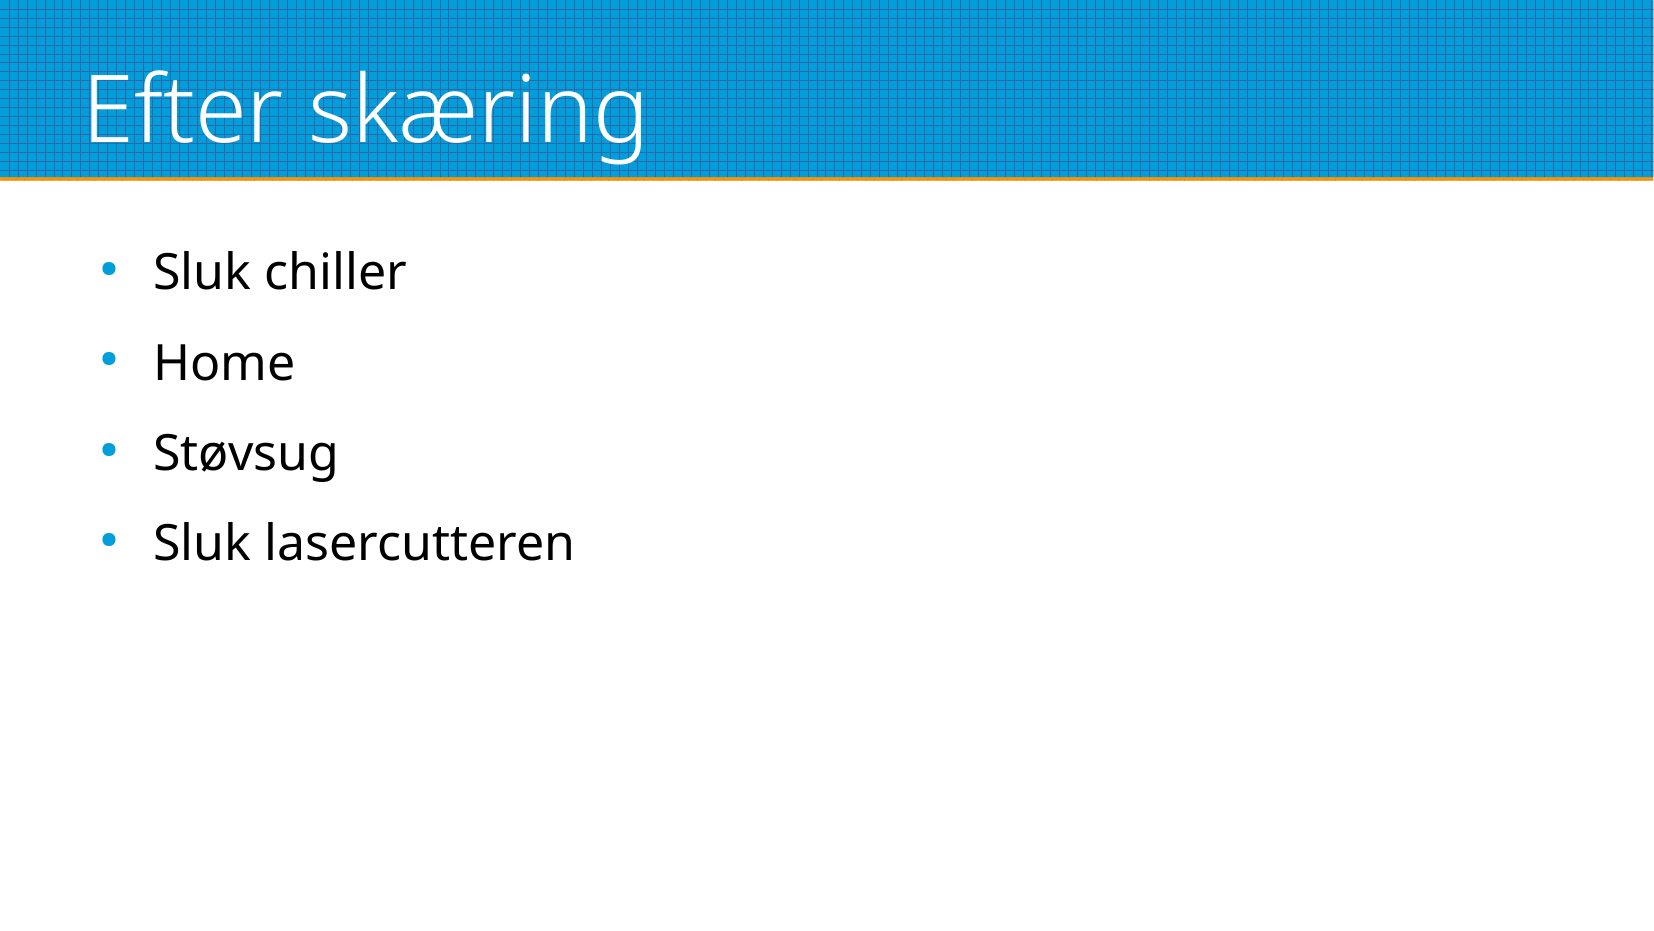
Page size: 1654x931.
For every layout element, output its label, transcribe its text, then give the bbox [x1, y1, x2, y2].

title Efter skæring [82, 14, 1571, 171]
list Sluk chiller Home Støvsug Sluk lasercutteren [82, 236, 1563, 811]
